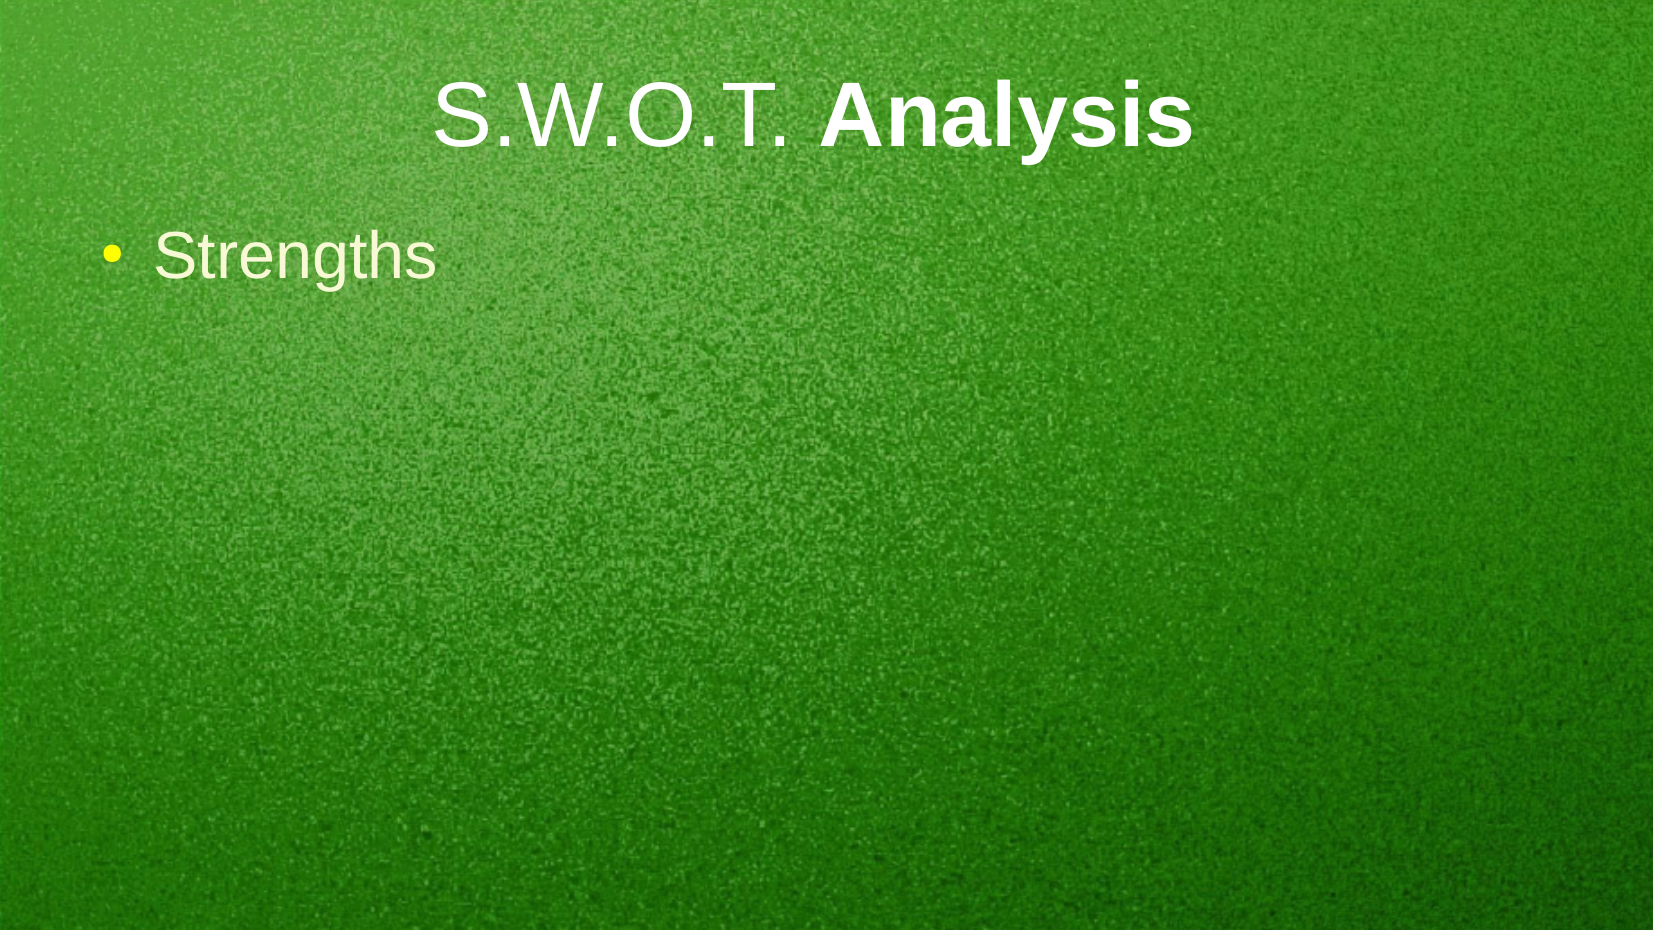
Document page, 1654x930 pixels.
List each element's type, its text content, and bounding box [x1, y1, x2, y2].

list Strengths [82, 217, 1571, 758]
title S.W.O.T. Analysis [82, 37, 1571, 193]
picture [0, 0, 1653, 930]
